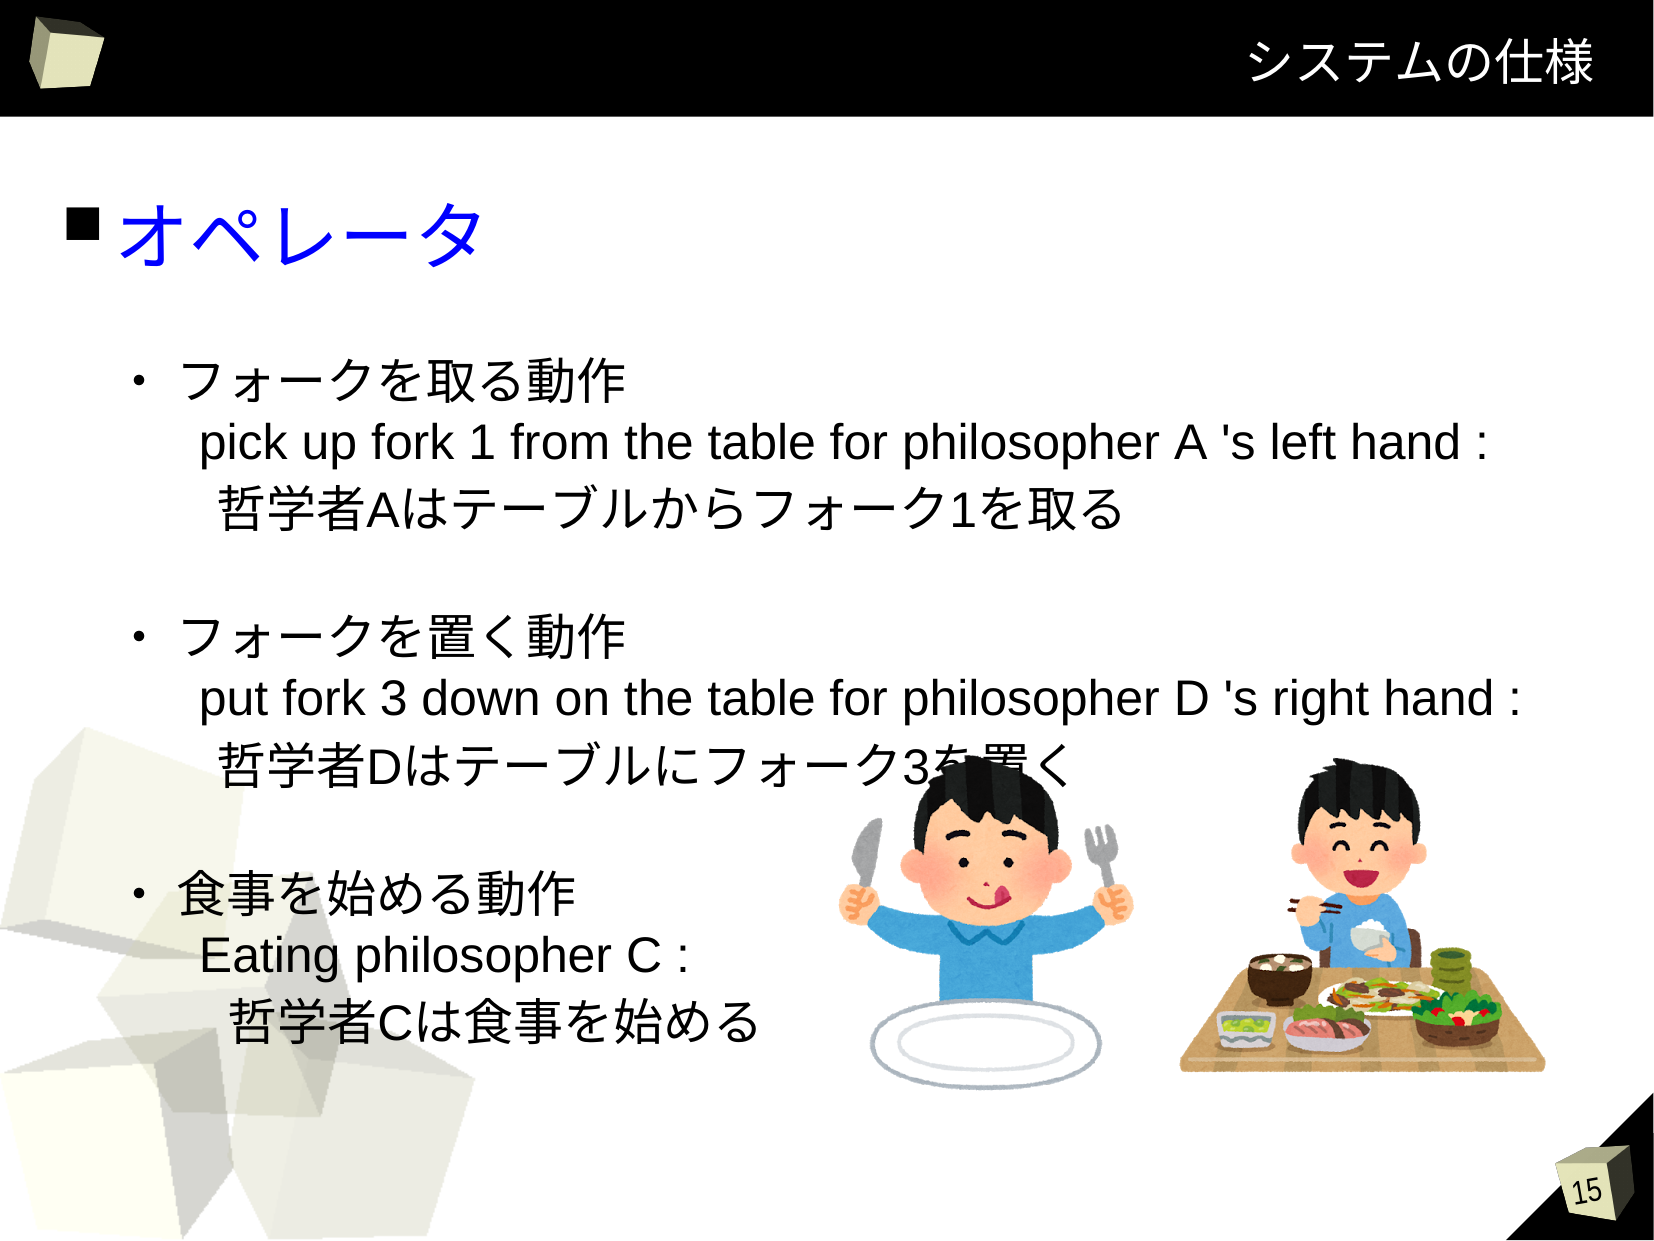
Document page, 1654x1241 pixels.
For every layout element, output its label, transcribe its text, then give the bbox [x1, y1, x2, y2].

list オペレータ ・ フォークを取る動作 pick up fork 1 from the table for philosopher A 's left hand : 哲学者Aはテーブルからフォーク1を取る ・ フォークを置く動作 put fork 3 down on the table for philosopher D 's right hand : 哲学者Dはテーブルにフォーク3を置く ・ 食事を始める動作 Eating philosopher C : 哲学者Cは食事を始める [44, 177, 1611, 1214]
title システムの仕様 [118, 0, 1595, 119]
picture [1167, 727, 1560, 1099]
picture [826, 748, 1146, 1099]
picture [0, 726, 477, 1241]
